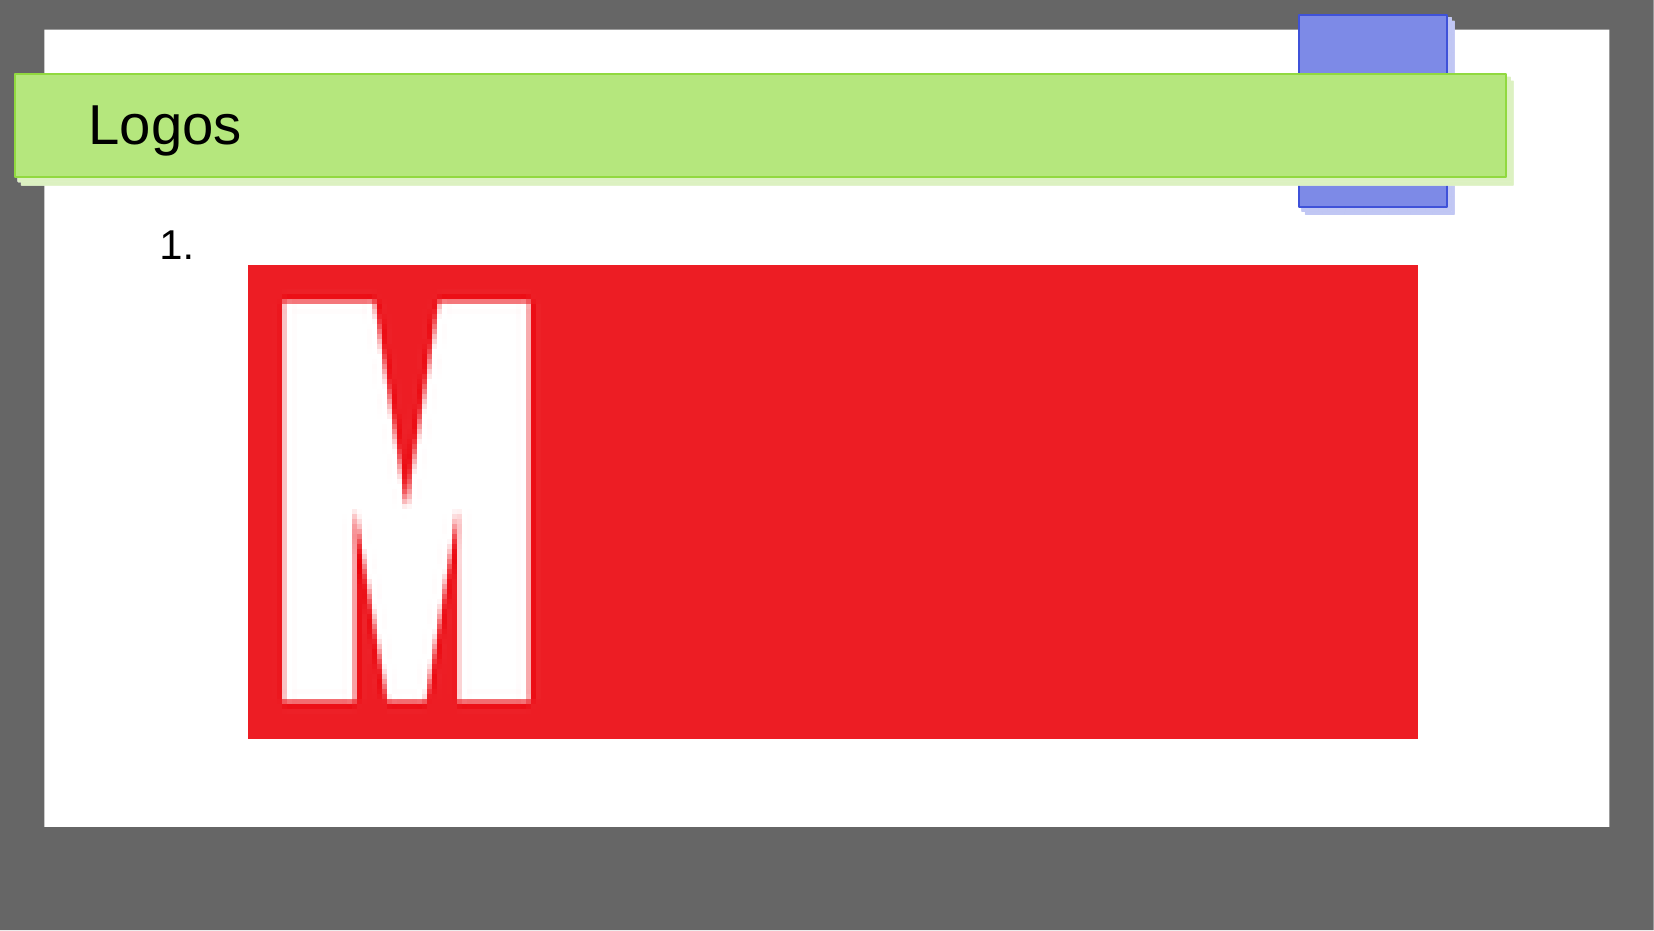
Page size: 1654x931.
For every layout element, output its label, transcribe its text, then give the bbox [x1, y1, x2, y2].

list 1. [88, 221, 1565, 813]
title Logos [88, 73, 1506, 178]
picture [248, 265, 1418, 739]
